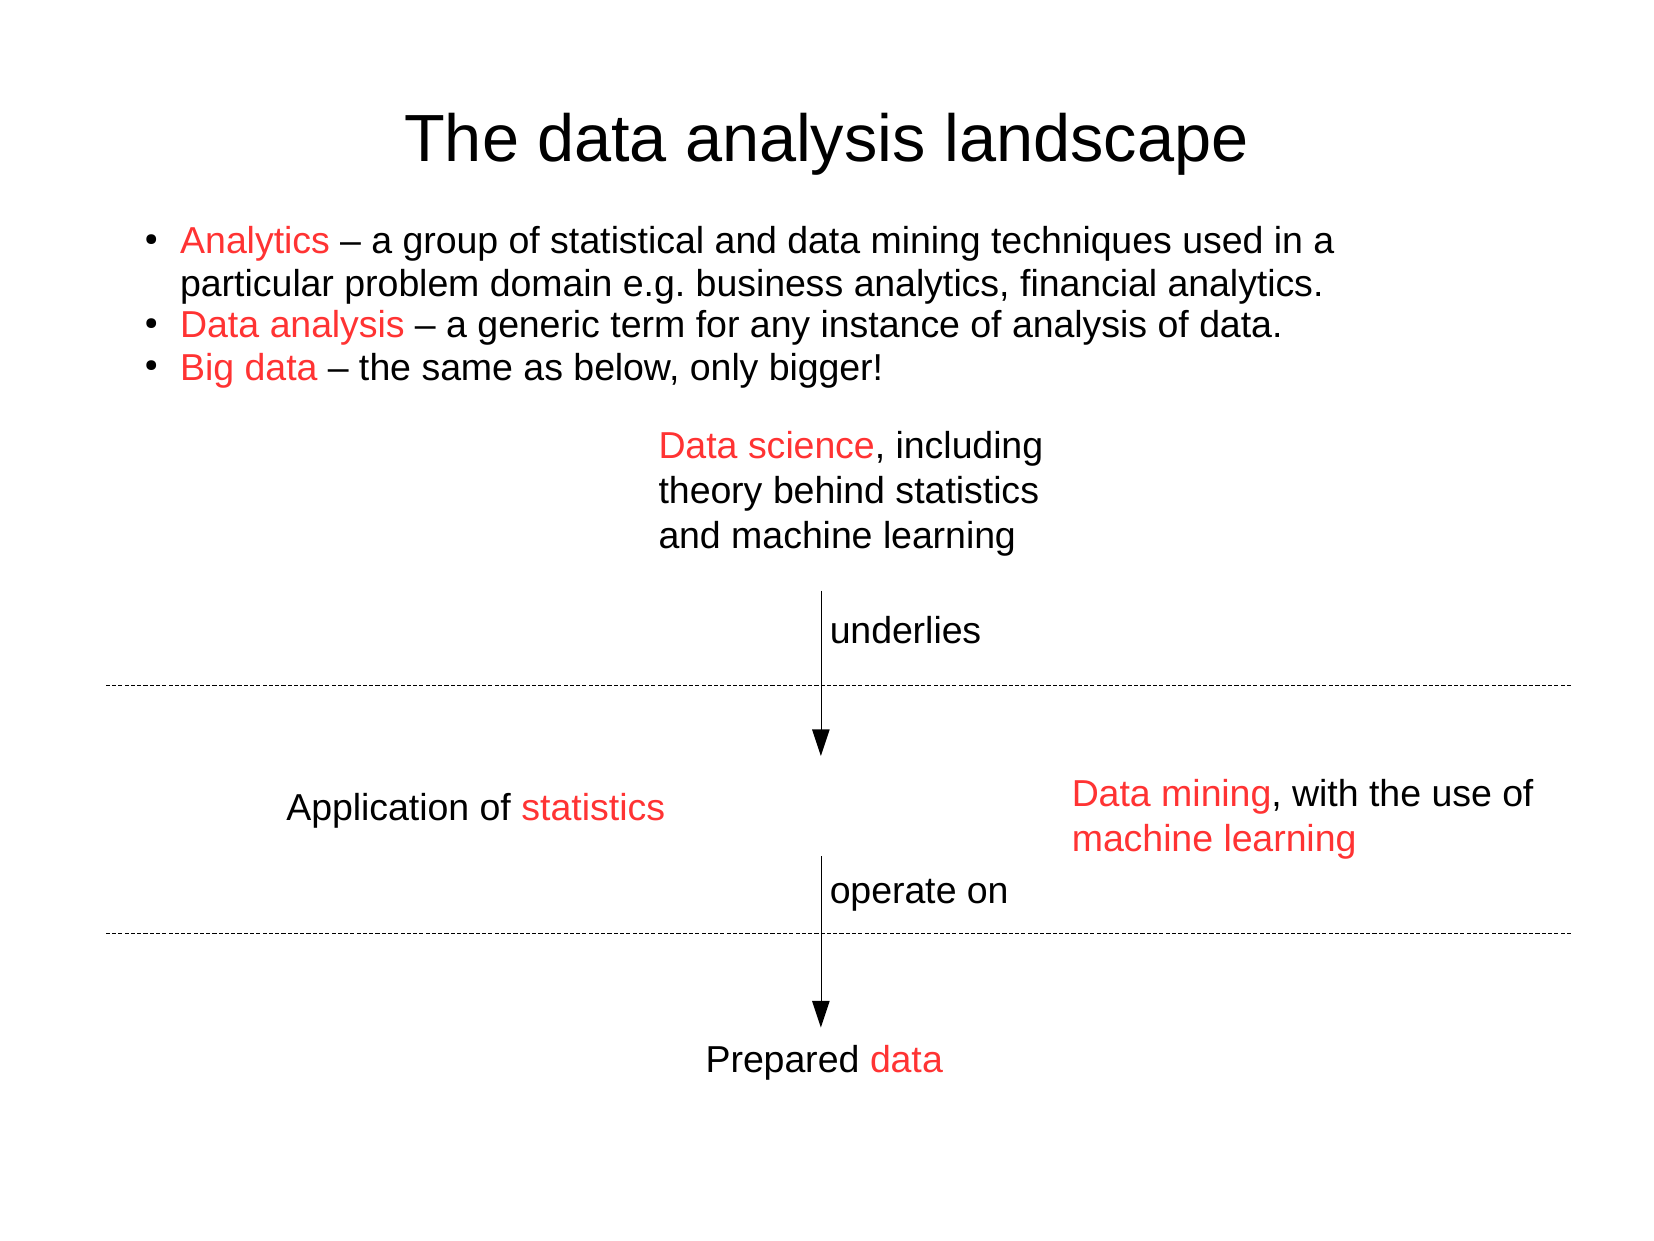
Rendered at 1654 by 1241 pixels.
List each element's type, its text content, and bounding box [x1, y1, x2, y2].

text_box The data analysis landscape [82, 94, 1571, 1146]
text_box Data science, including theory behind statistics and machine learning [643, 413, 1105, 579]
